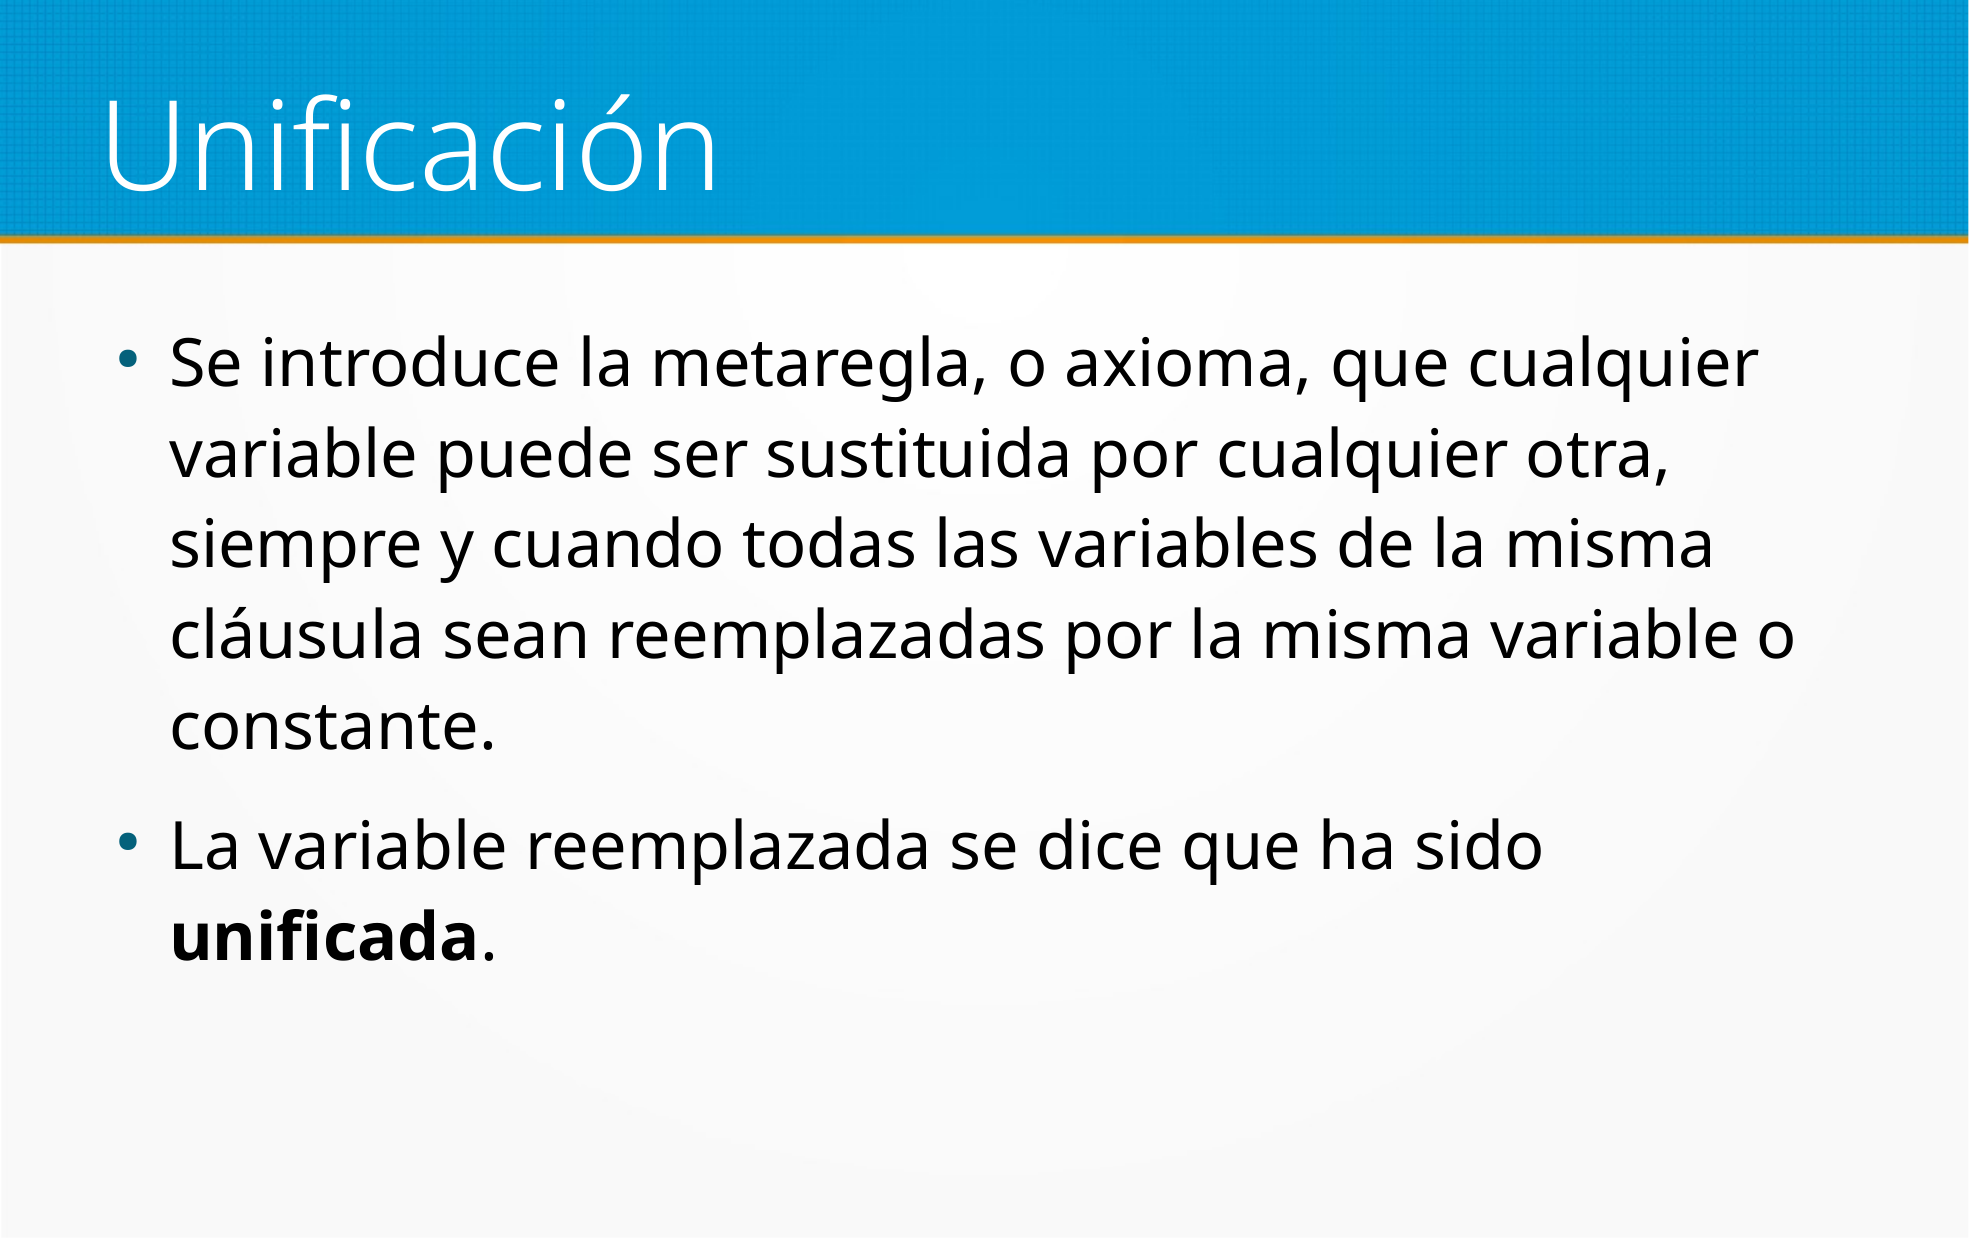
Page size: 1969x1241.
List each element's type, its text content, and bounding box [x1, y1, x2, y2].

title Unificación [98, 19, 1870, 227]
picture [0, 233, 1969, 1241]
list Se introduce la metaregla, o axioma, que cualquier variable puede ser sustituida por cualquier otra, siempre y cuando todas las variables de la misma cláusula sean reemplazadas por la misma variable o constante. La variable reemplazada se dice que ha sido unificada. [98, 315, 1861, 1081]
